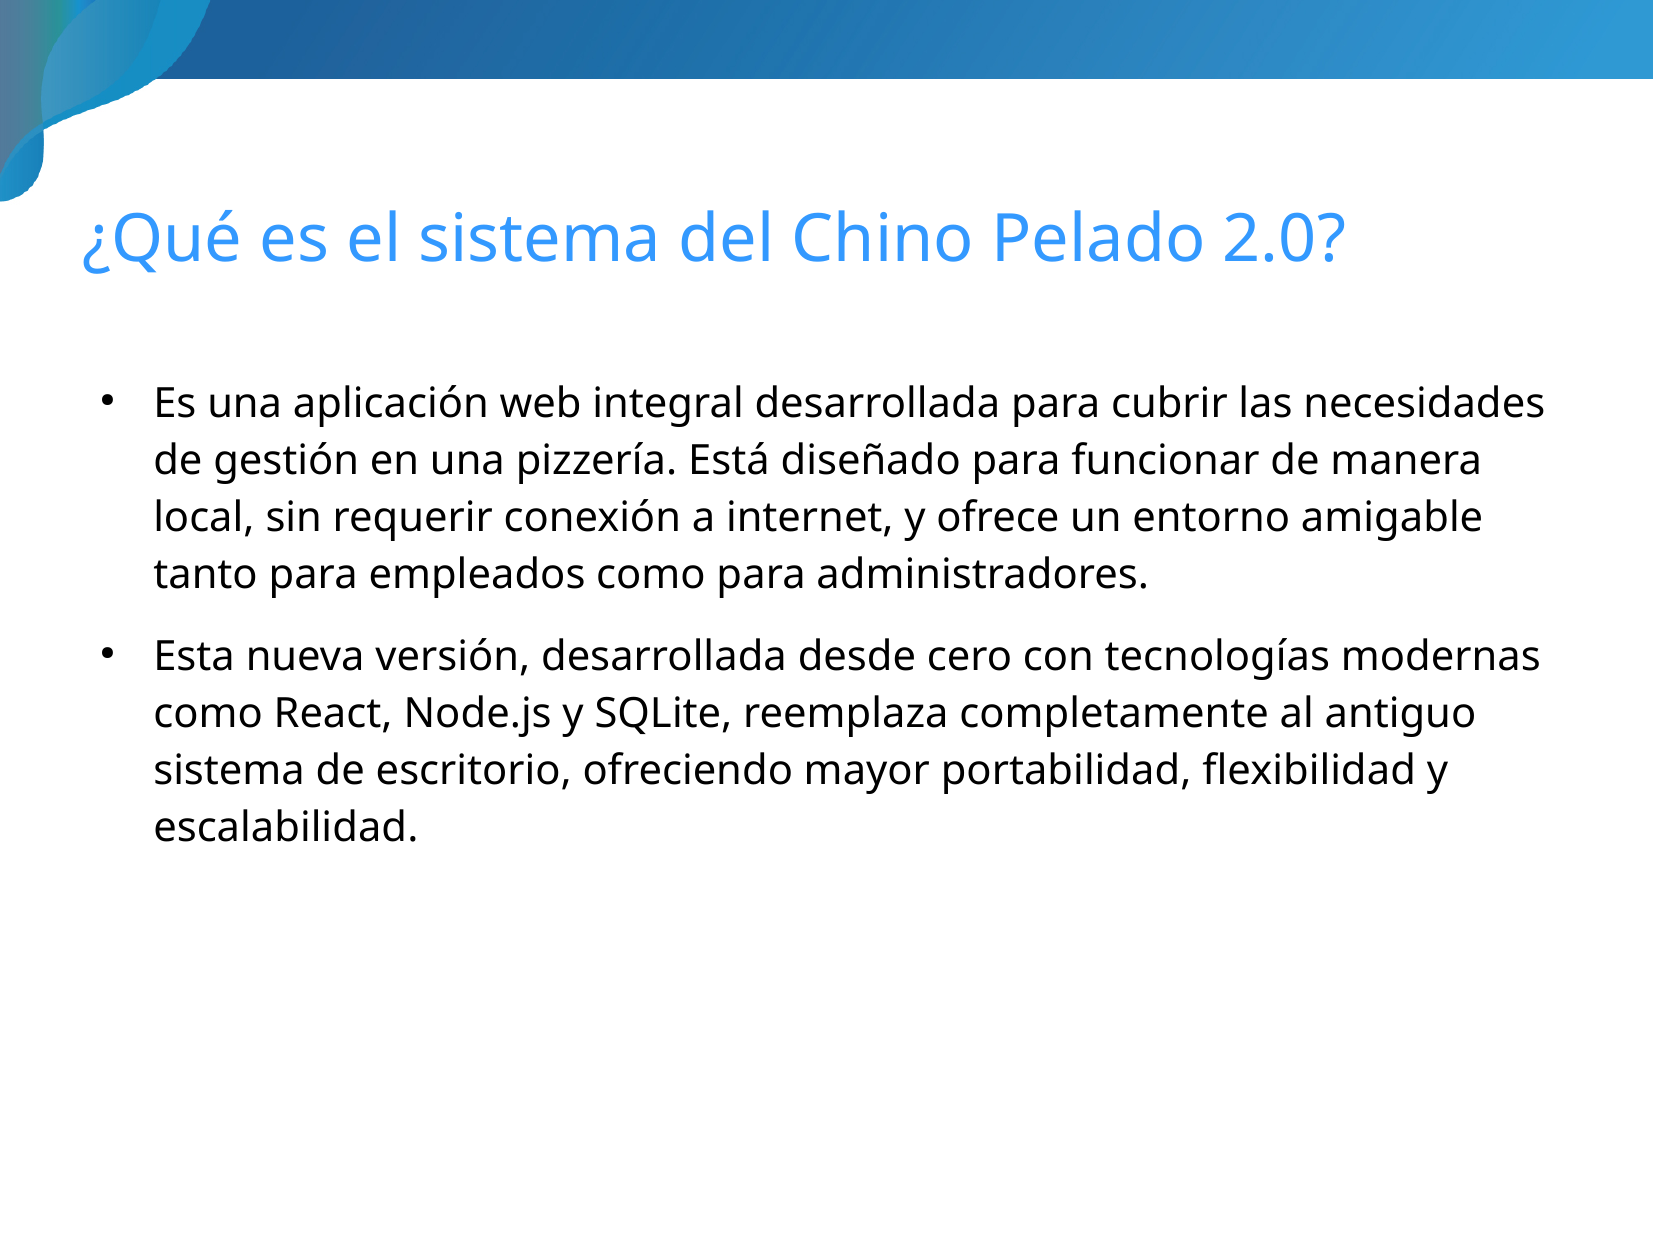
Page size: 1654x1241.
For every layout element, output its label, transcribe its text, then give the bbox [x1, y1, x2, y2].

picture [0, 0, 1653, 1241]
list Es una aplicación web integral desarrollada para cubrir las necesidades de gestión en una pizzería. Está diseñado para funcionar de manera local, sin requerir conexión a internet, y ofrece un entorno amigable tanto para empleados como para administradores. Esta nueva versión, desarrollada desde cero con tecnologías modernas como React, Node.js y SQLite, reemplaza completamente al antiguo sistema de escritorio, ofreciendo mayor portabilidad, flexibilidad y escalabilidad. [82, 372, 1571, 1163]
title ¿Qué es el sistema del Chino Pelado 2.0? [82, 139, 1571, 332]
